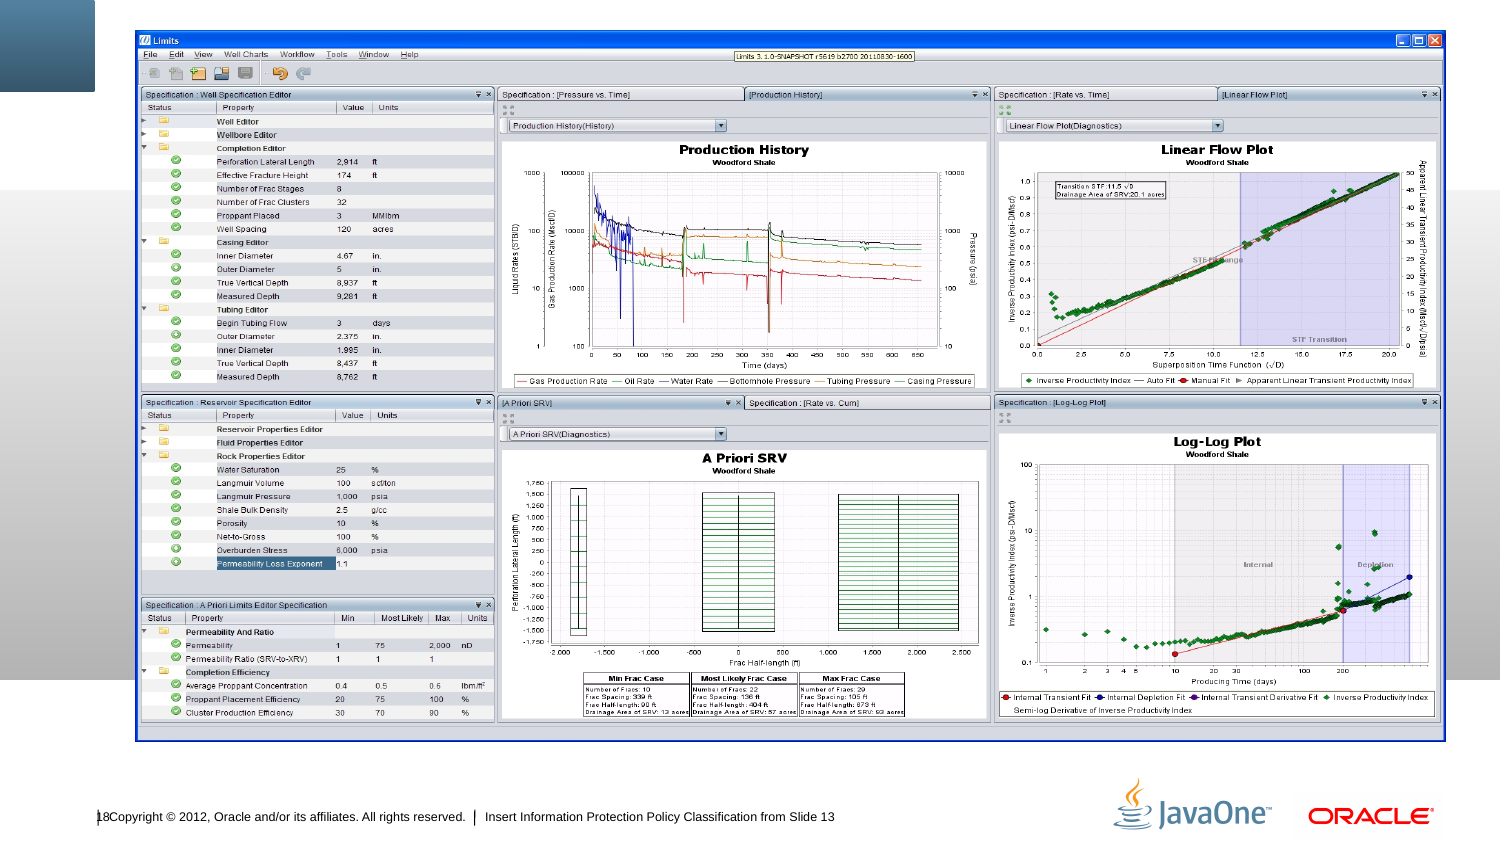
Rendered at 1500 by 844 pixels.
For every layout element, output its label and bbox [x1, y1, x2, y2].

picture [1097, 761, 1288, 844]
picture [1293, 792, 1445, 840]
picture [135, 30, 1446, 742]
